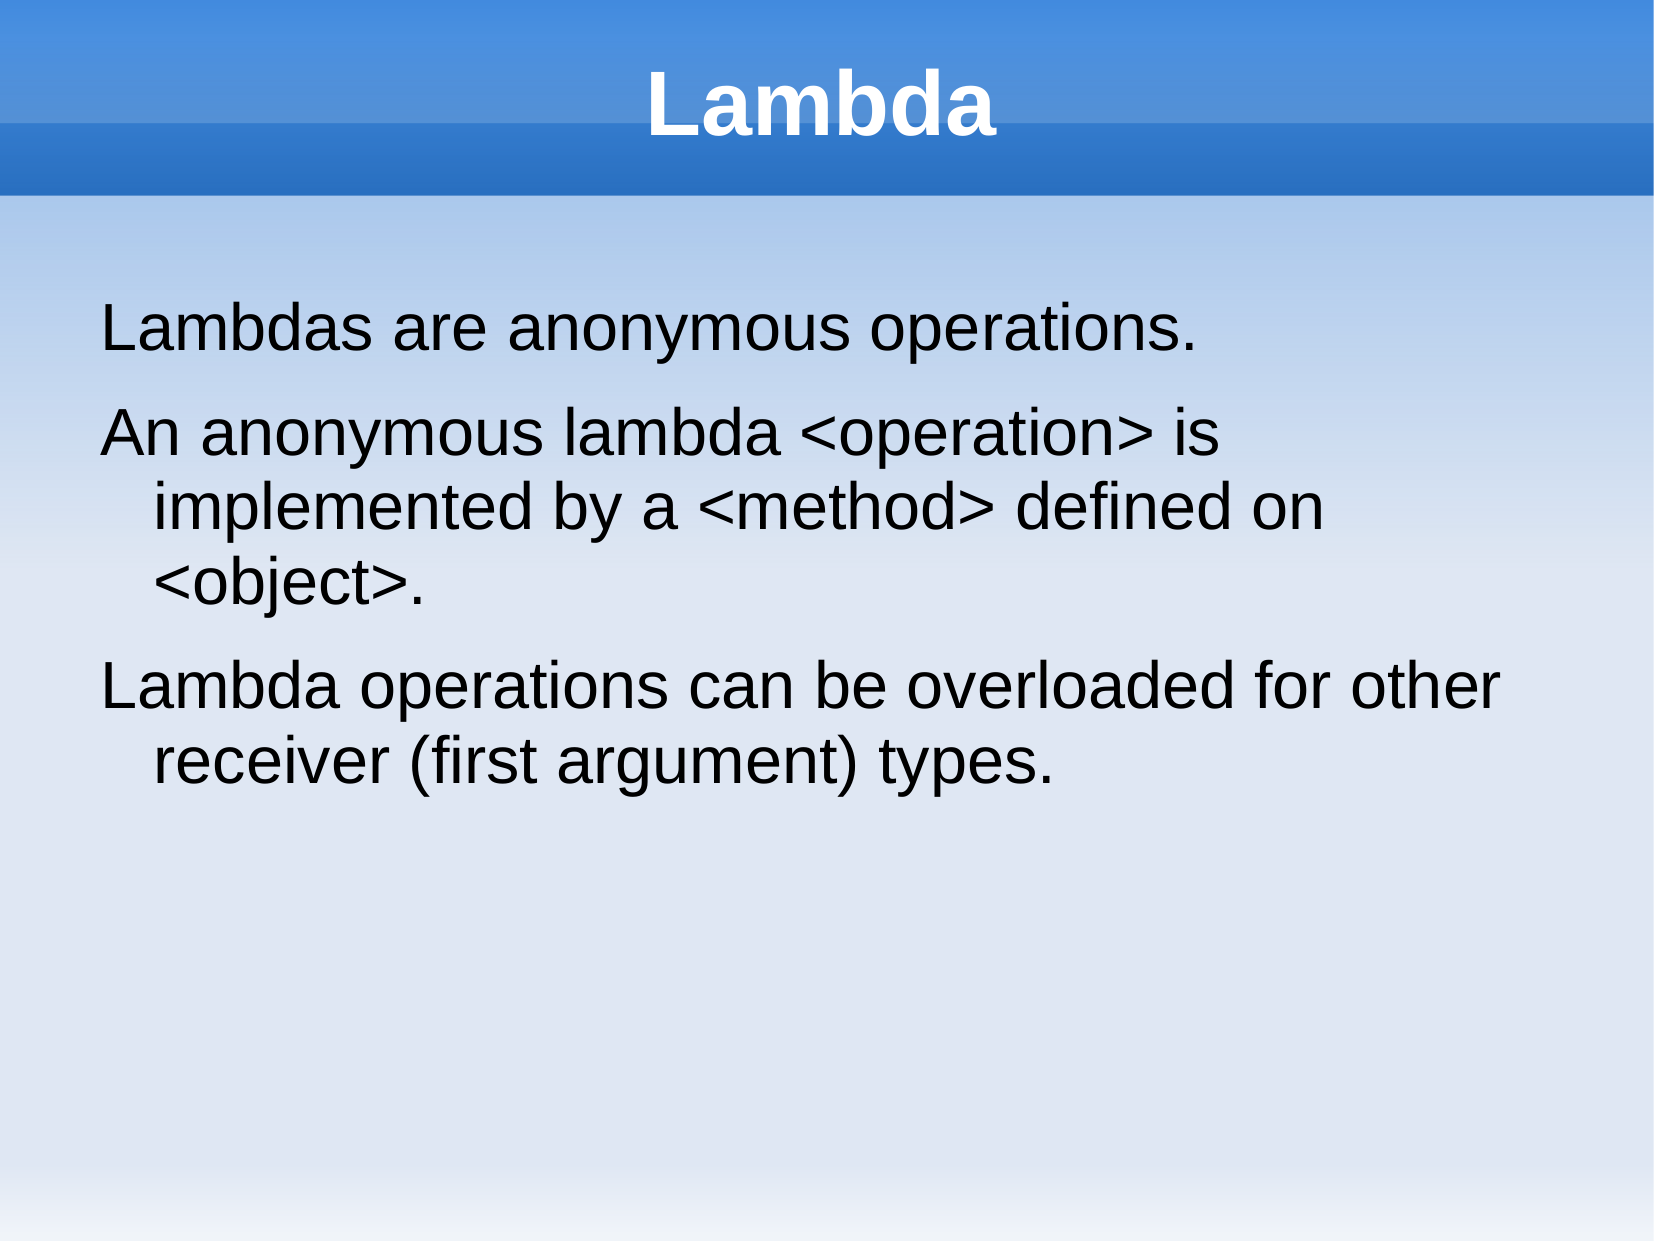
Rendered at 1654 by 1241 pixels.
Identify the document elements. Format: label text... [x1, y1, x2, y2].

picture [0, 0, 1654, 1241]
title Lambda [76, 7, 1565, 200]
list Lambdas are anonymous operations. An anonymous lambda <operation> is implemented by a <method> defined on <object>. Lambda operations can be overloaded for other receiver (first argument) types. [82, 290, 1571, 1094]
